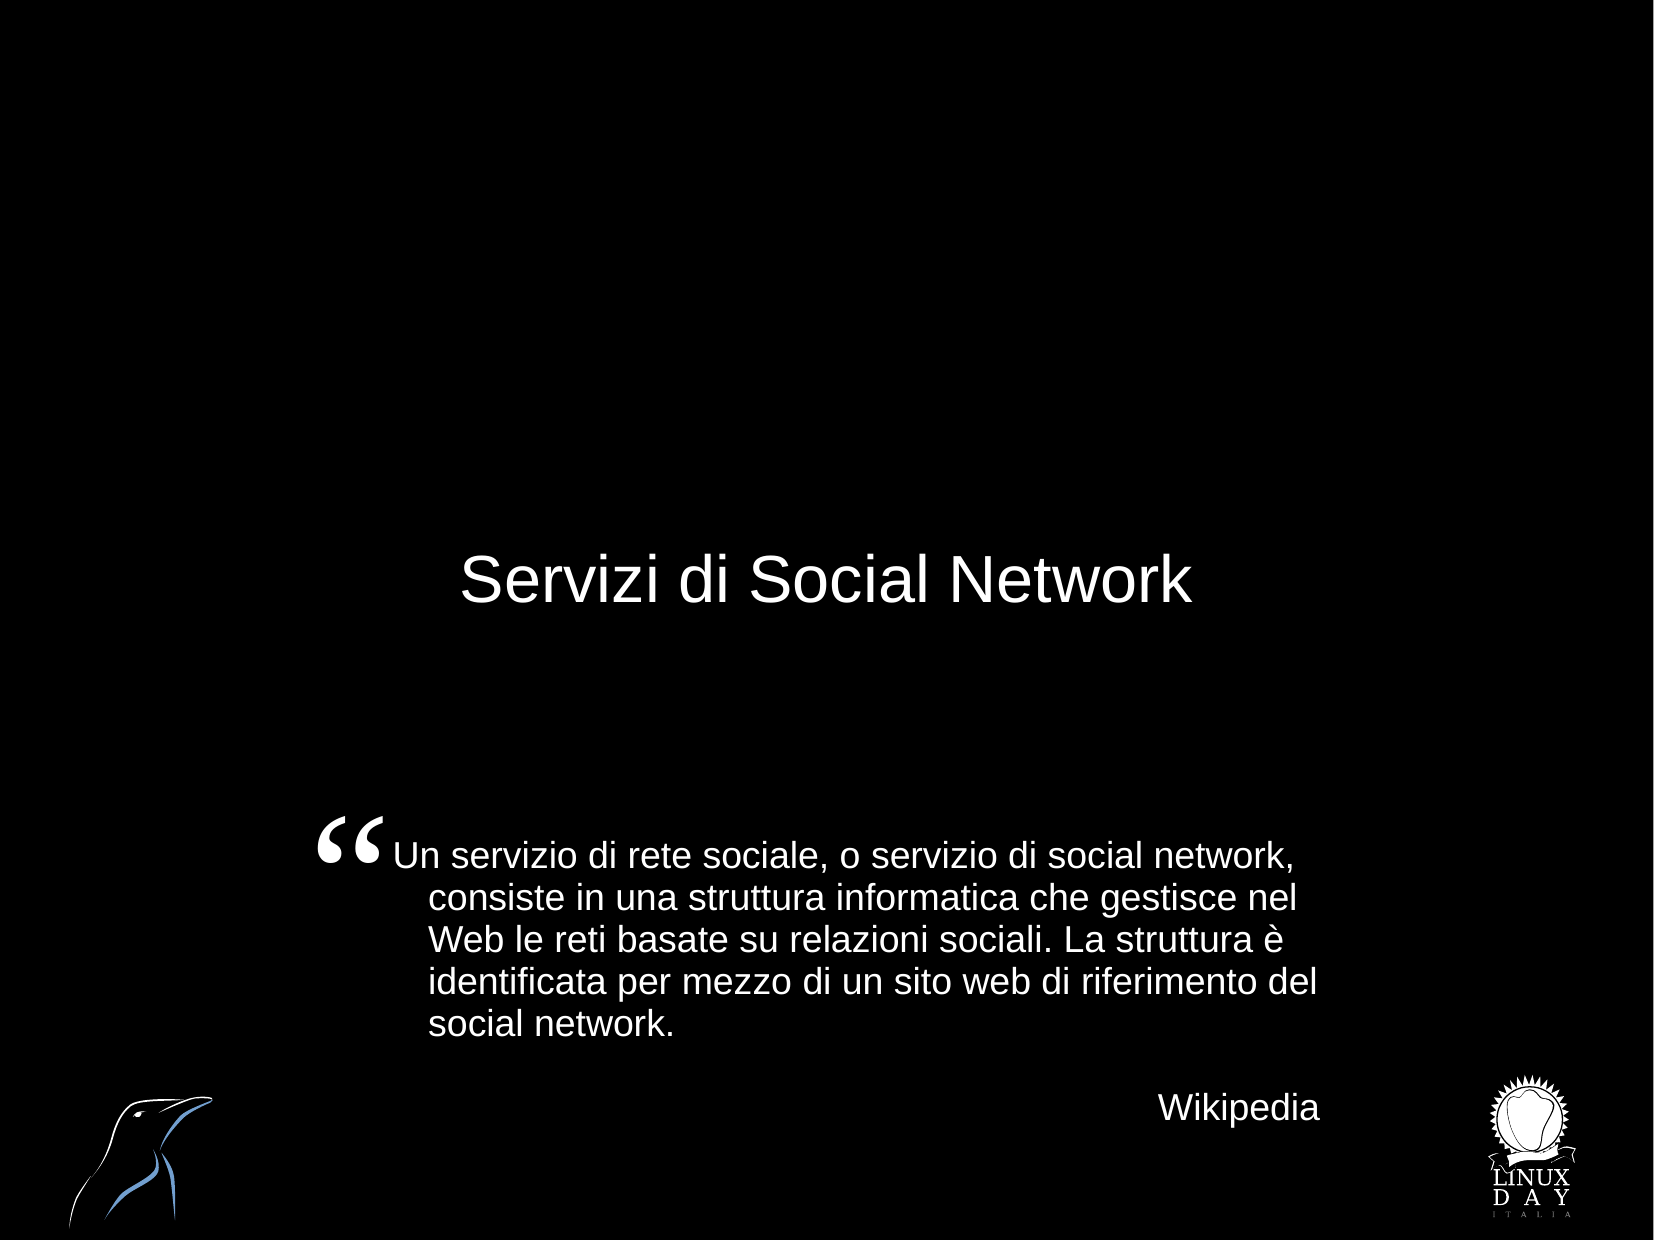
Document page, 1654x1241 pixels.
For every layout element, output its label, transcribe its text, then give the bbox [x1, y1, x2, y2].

subtitle Servizi di Social Network [82, 49, 1571, 1109]
text_box Un servizio di rete sociale, o servizio di social network, consiste in una struttura informatica che gestisce nel Web le reti basate su relazioni sociali. La struttura è identificata per mezzo di un sito web di riferimento del social network. Wikipedia [377, 826, 1335, 1136]
text_box “ [295, 767, 367, 986]
